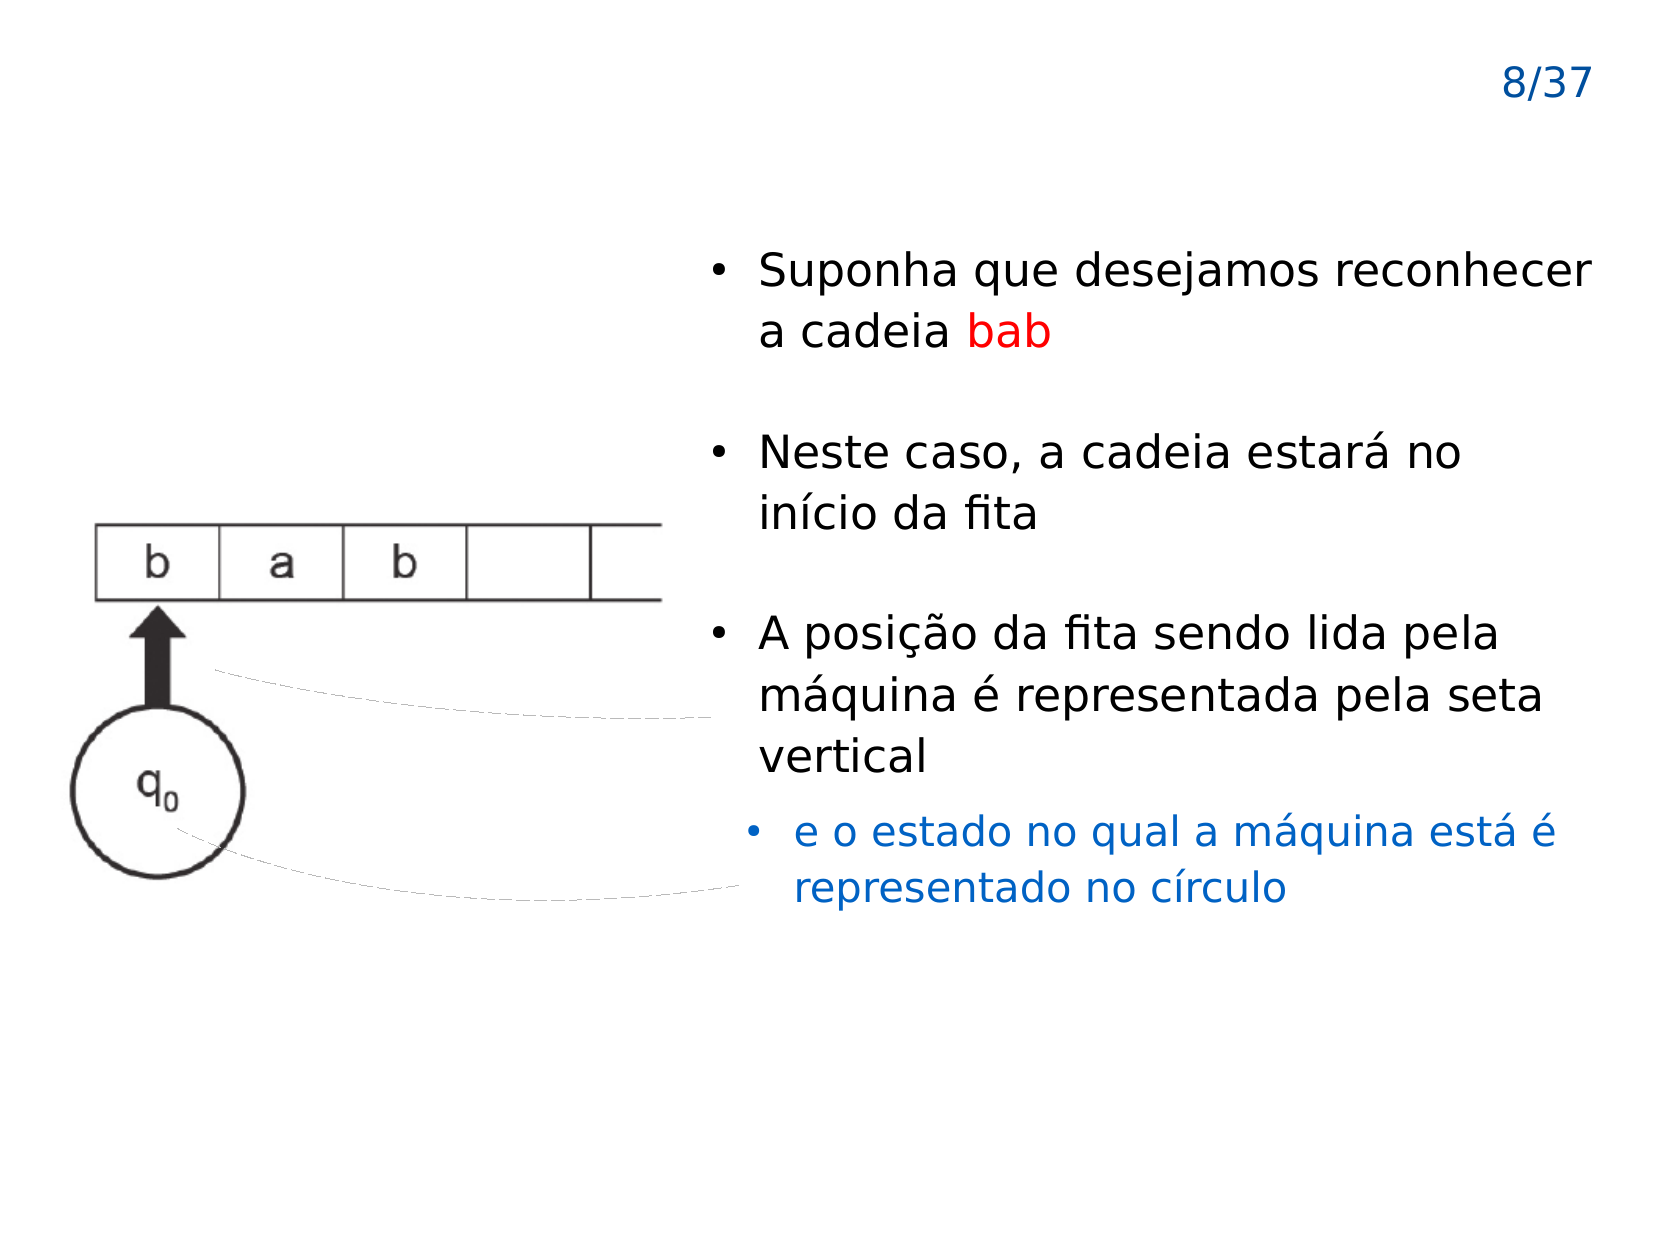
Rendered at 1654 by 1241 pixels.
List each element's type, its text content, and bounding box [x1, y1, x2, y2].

picture [59, 514, 669, 888]
list Suponha que desejamos reconhecer a cadeia bab Neste caso, a cadeia estará no início da fita A posição da fita sendo lida pela máquina é representada pela seta vertical e o estado no qual a máquina está é representado no círculo [710, 236, 1595, 1182]
